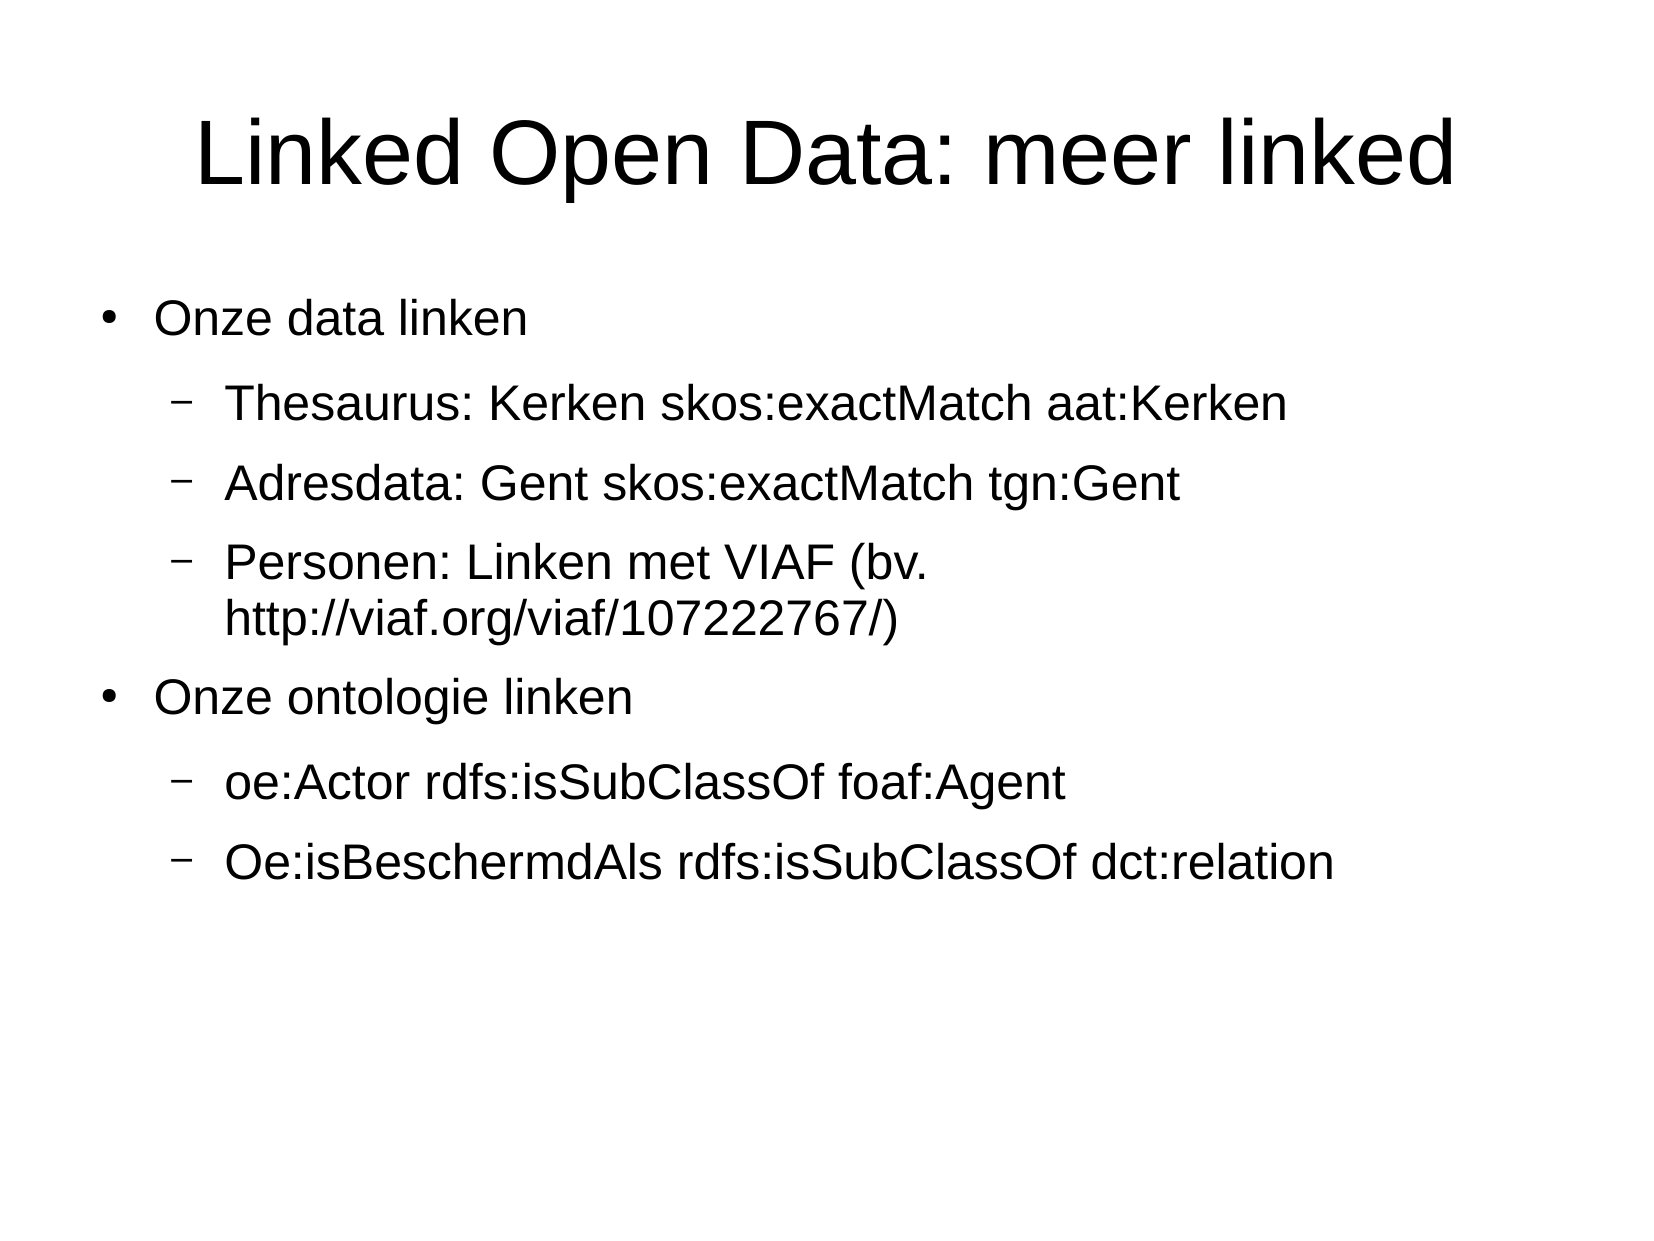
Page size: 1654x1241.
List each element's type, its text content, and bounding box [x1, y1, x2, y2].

list Onze data linken Thesaurus: Kerken skos:exactMatch aat:Kerken Adresdata: Gent skos:exactMatch tgn:Gent Personen: Linken met VIAF (bv. http://viaf.org/viaf/107222767/) Onze ontologie linken oe:Actor rdfs:isSubClassOf foaf:Agent Oe:isBeschermdAls rdfs:isSubClassOf dct:relation [82, 290, 1571, 1010]
title Linked Open Data: meer linked [82, 49, 1571, 257]
